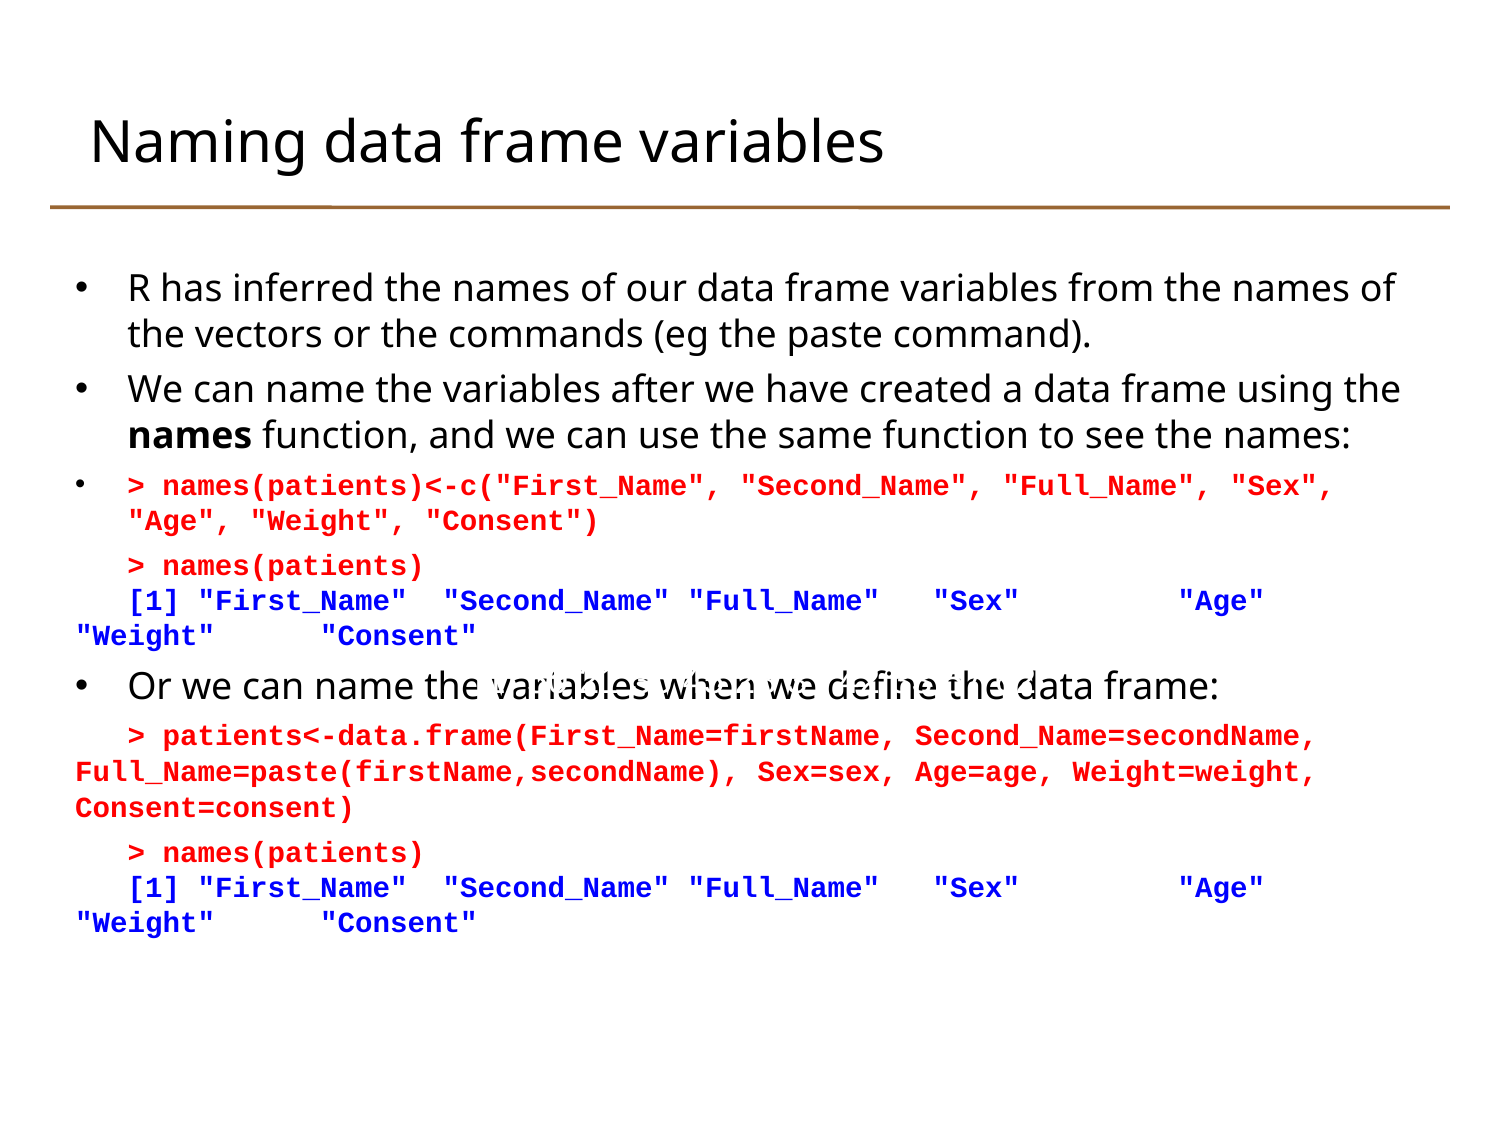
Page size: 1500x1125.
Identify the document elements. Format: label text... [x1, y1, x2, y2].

text_box Naming data frame variables [75, 44, 1425, 233]
text_box [1] 50 21 35 45 28 31 42 33 57 62 [449, 648, 1053, 709]
text_box R has inferred the names of our data frame variables from the names of the vectors or the commands (eg the paste command). We can name the variables after we have created a data frame using the names function, and we can use the same function to see the names: > names(patients)<-c("First_Name", "Second_Name", "Full_Name", "Sex", "Age", "Weight", "Consent") > names(patients) [1] "First_Name" "Second_Name" "Full_Name" "Sex" "Age" "Weight" "Consent" Or we can name the variables when we define the data frame: > patients<-data.frame(First_Name=firstName, Second_Name=secondName, Full_Name=paste(firstName,secondName), Sex=sex, Age=age, Weight=weight, Consent=consent) > names(patients) [1] "First_Name" "Second_Name" "Full_Name" "Sex" "Age" "Weight" "Consent" [75, 263, 1425, 1006]
